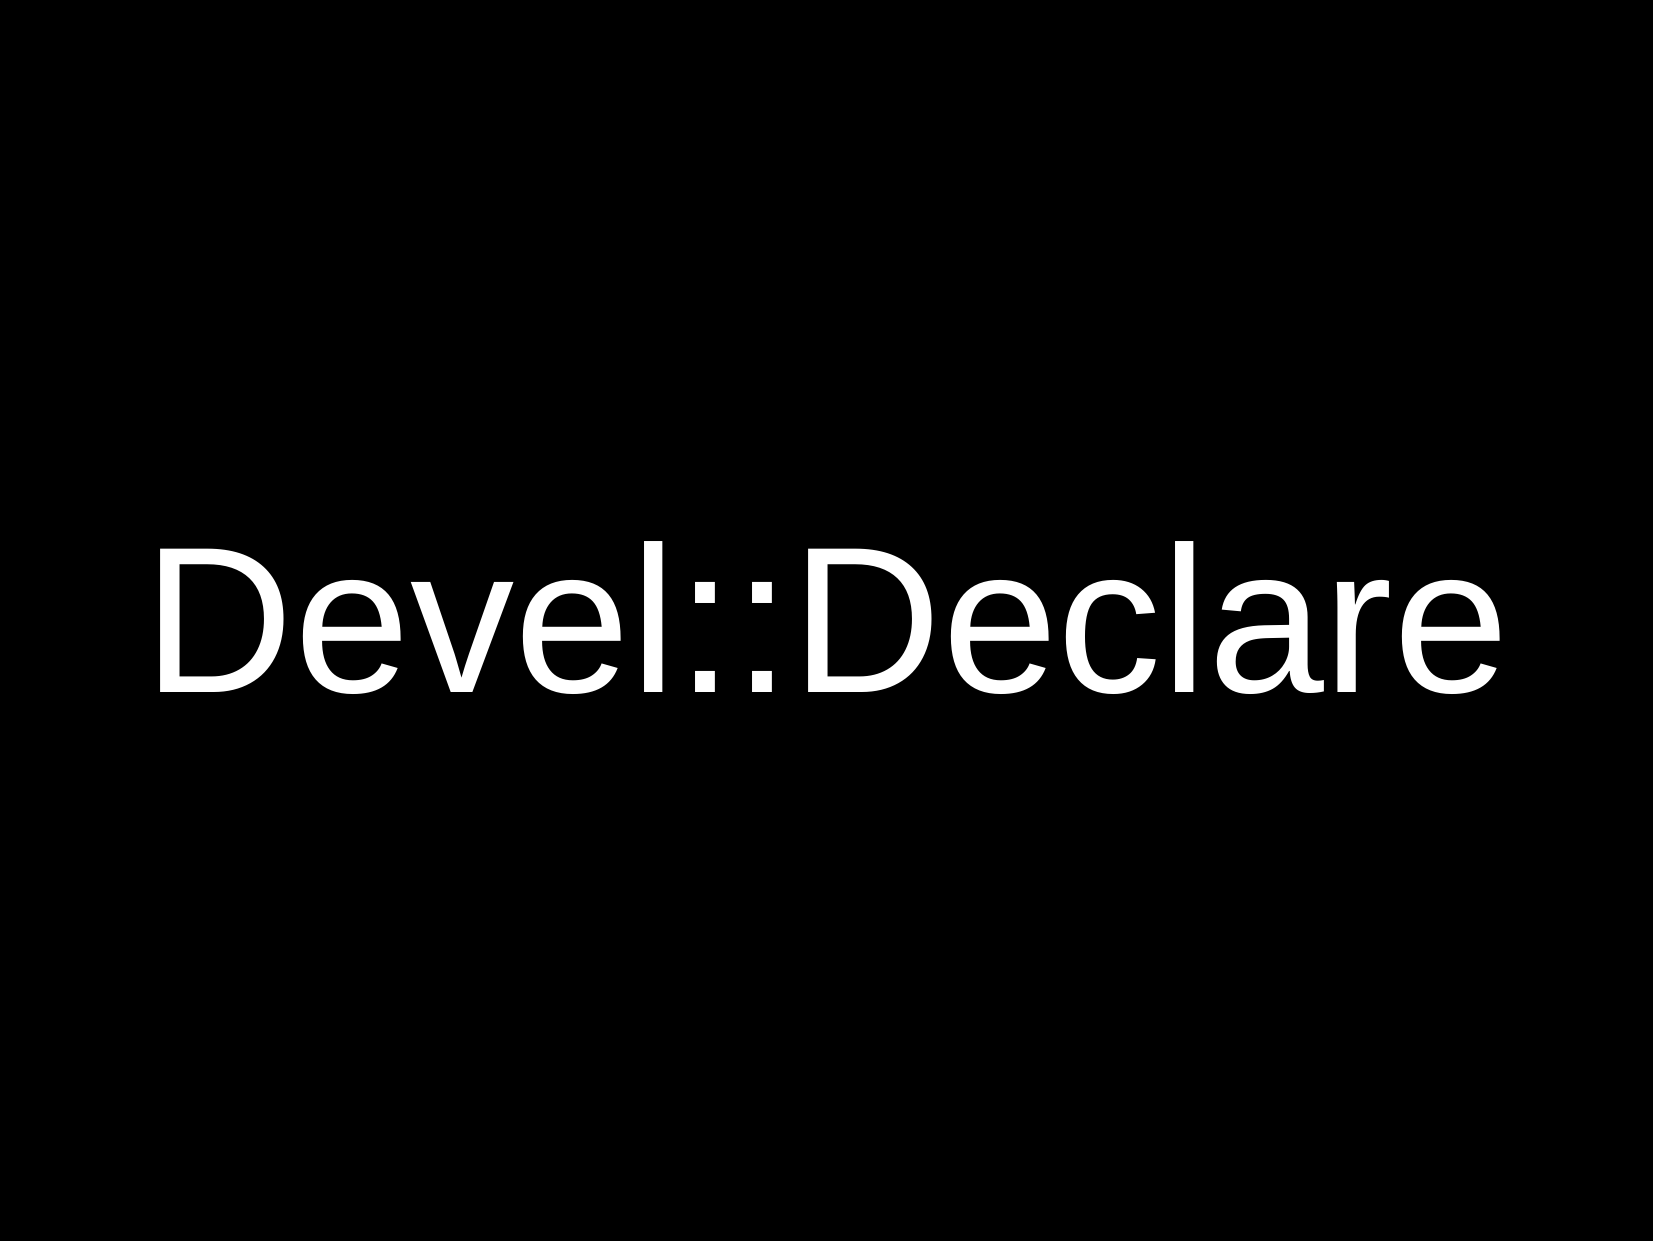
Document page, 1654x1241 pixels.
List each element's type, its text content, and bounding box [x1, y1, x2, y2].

title Devel::Declare [82, 101, 1571, 1140]
